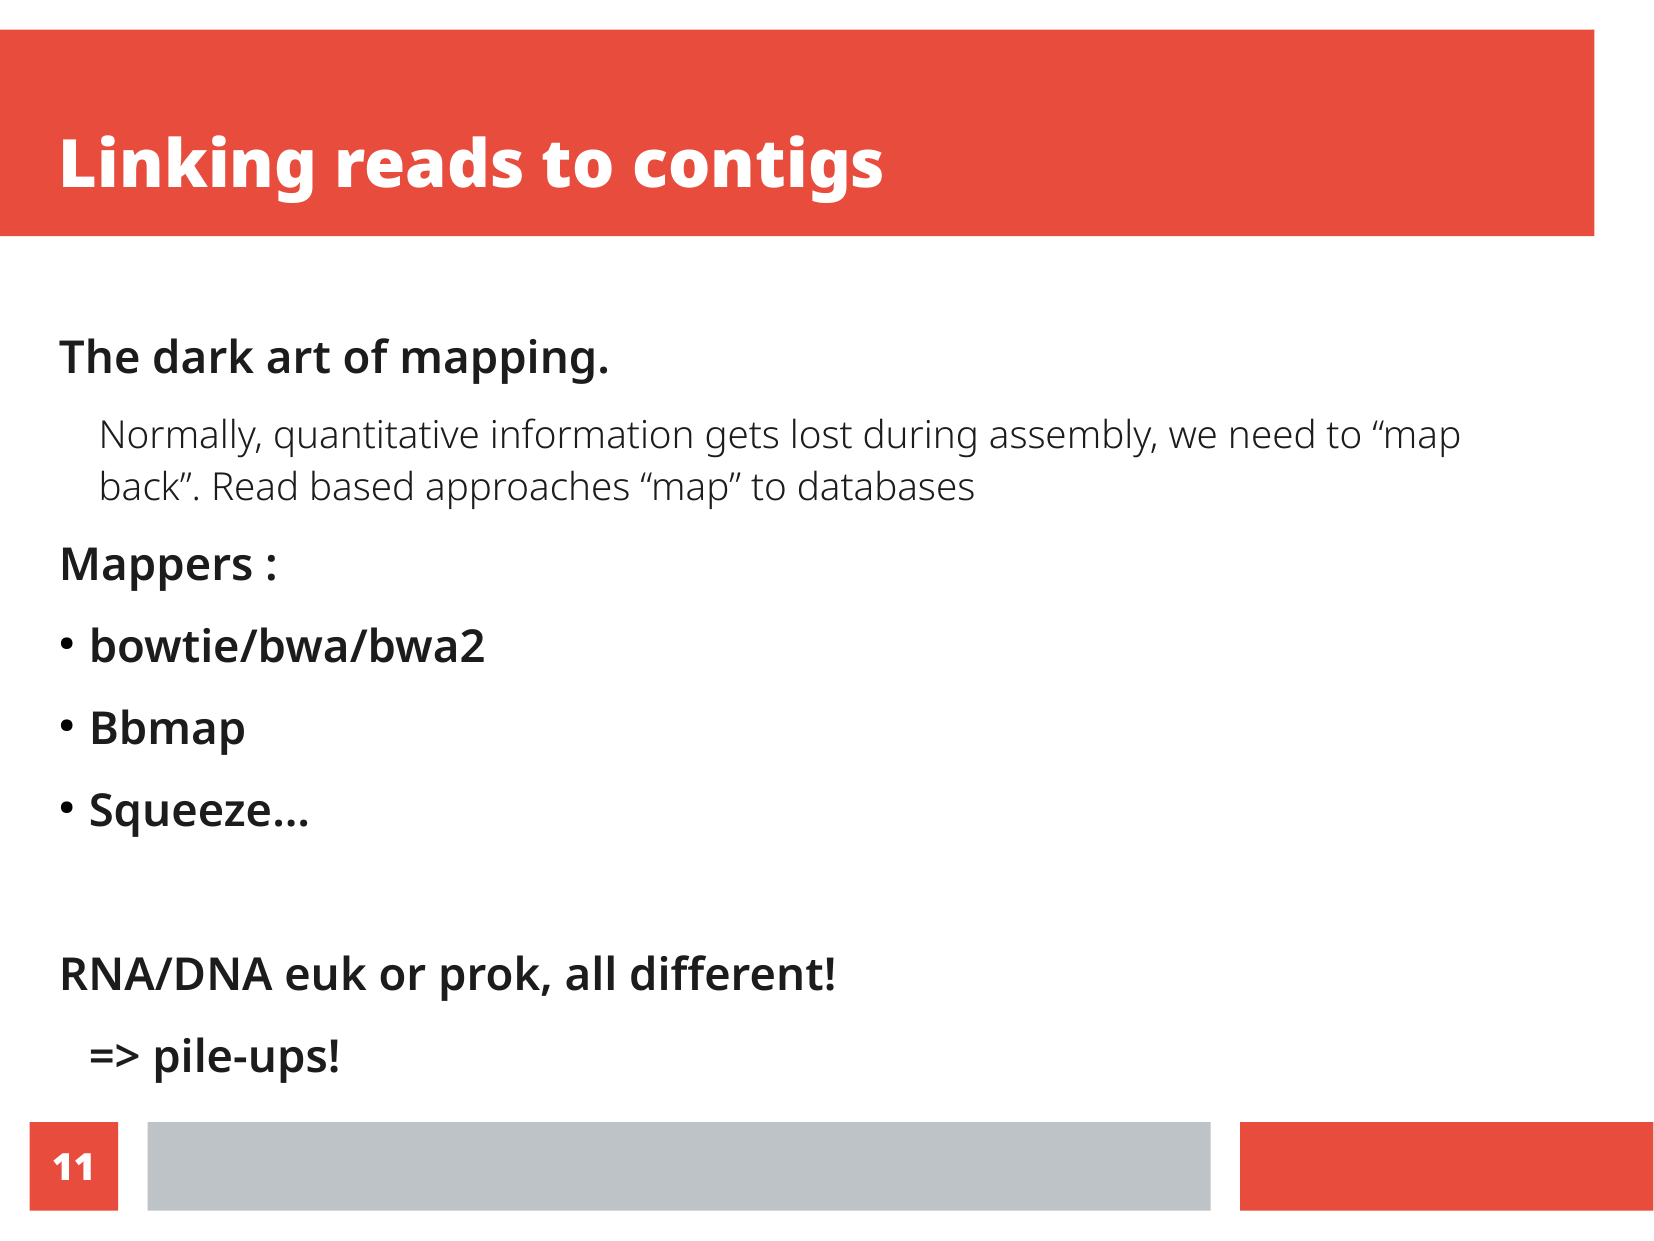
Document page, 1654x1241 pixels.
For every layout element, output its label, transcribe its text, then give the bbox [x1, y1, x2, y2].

list The dark art of mapping. Normally, quantitative information gets lost during assembly, we need to “map back”. Read based approaches “map” to databases Mappers : bowtie/bwa/bwa2 Bbmap Squeeze… RNA/DNA euk or prok, all different! => pile-ups! [59, 324, 1565, 1093]
title Linking reads to contigs [59, 59, 1595, 207]
